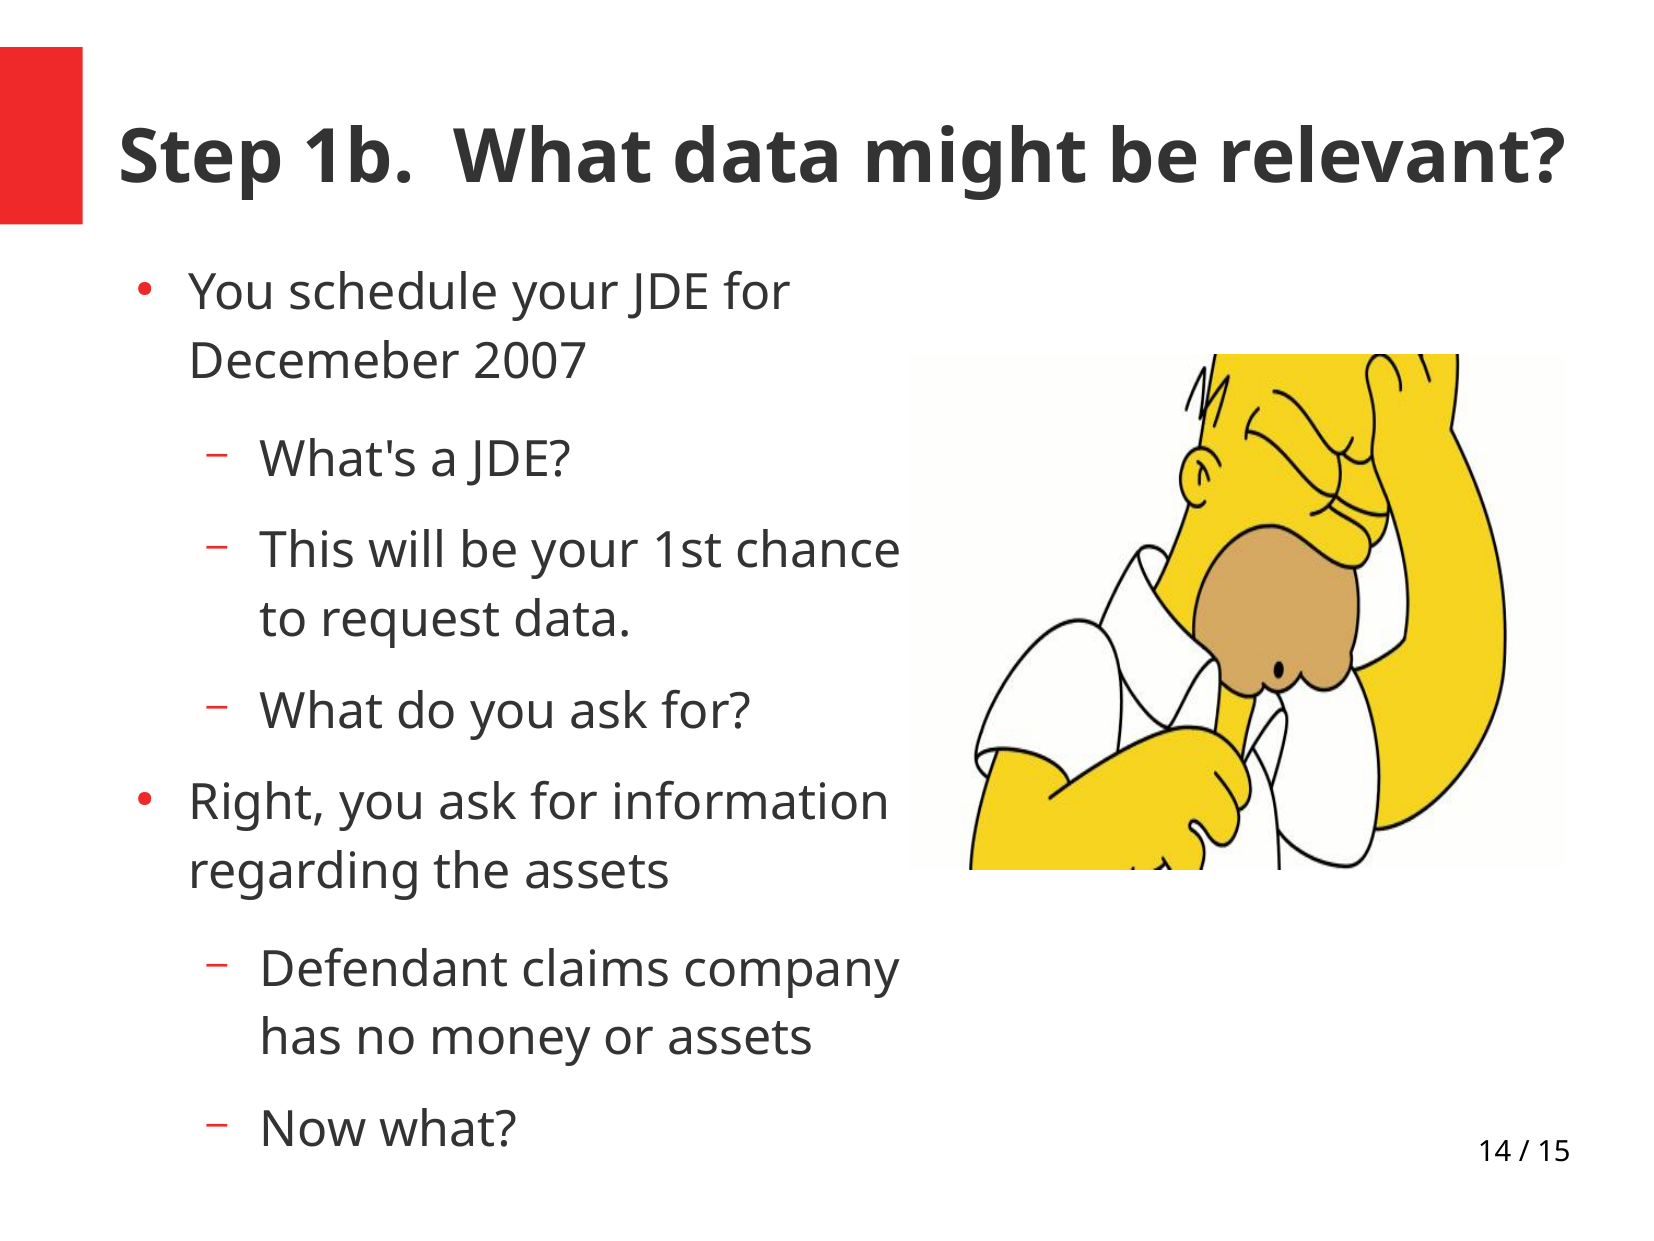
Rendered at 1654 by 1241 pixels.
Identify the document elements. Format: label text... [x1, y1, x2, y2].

list You schedule your JDE for Decemeber 2007 What's a JDE? This will be your 1st chance to request data. What do you ask for? Right, you ask for information regarding the assets Defendant claims company has no money or assets Now what? [118, 257, 934, 1111]
picture [909, 354, 1565, 870]
title Step 1b. What data might be relevant? [118, 49, 1571, 257]
